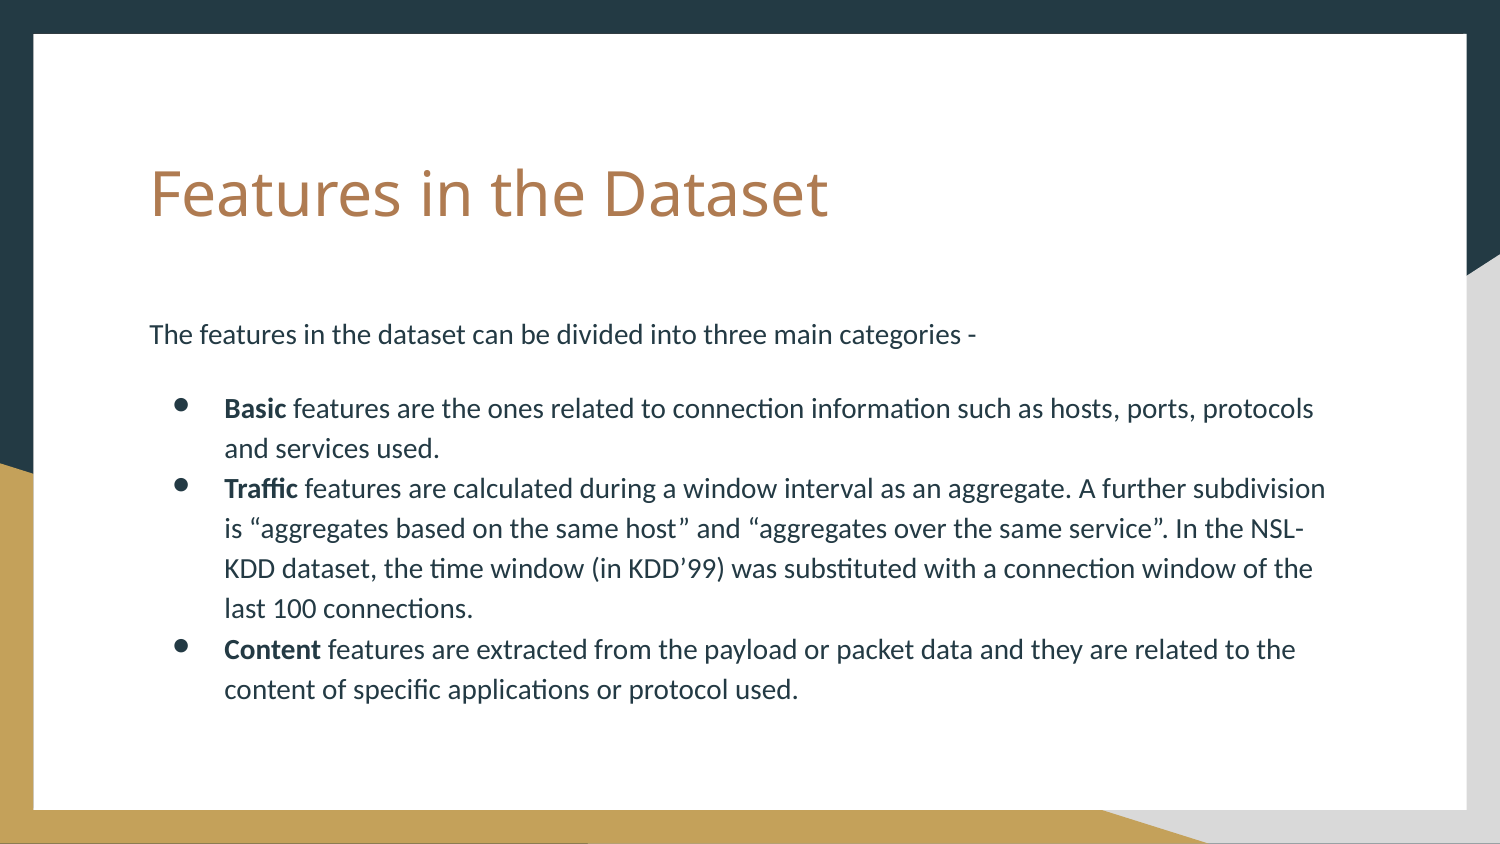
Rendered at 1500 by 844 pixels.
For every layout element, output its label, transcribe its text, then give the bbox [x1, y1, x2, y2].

list The features in the dataset can be divided into three main categories - Basic features are the ones related to connection information such as hosts, ports, protocols and services used. Traffic features are calculated during a window interval as an aggregate. A further subdivision is “aggregates based on the same host” and “aggregates over the same service”. In the NSL-KDD dataset, the time window (in KDD’99) was substituted with a connection window of the last 100 connections. Content features are extracted from the payload or packet data and they are related to the content of specific applications or protocol used. [134, 295, 1366, 697]
title Features in the Dataset [134, 138, 1366, 295]
